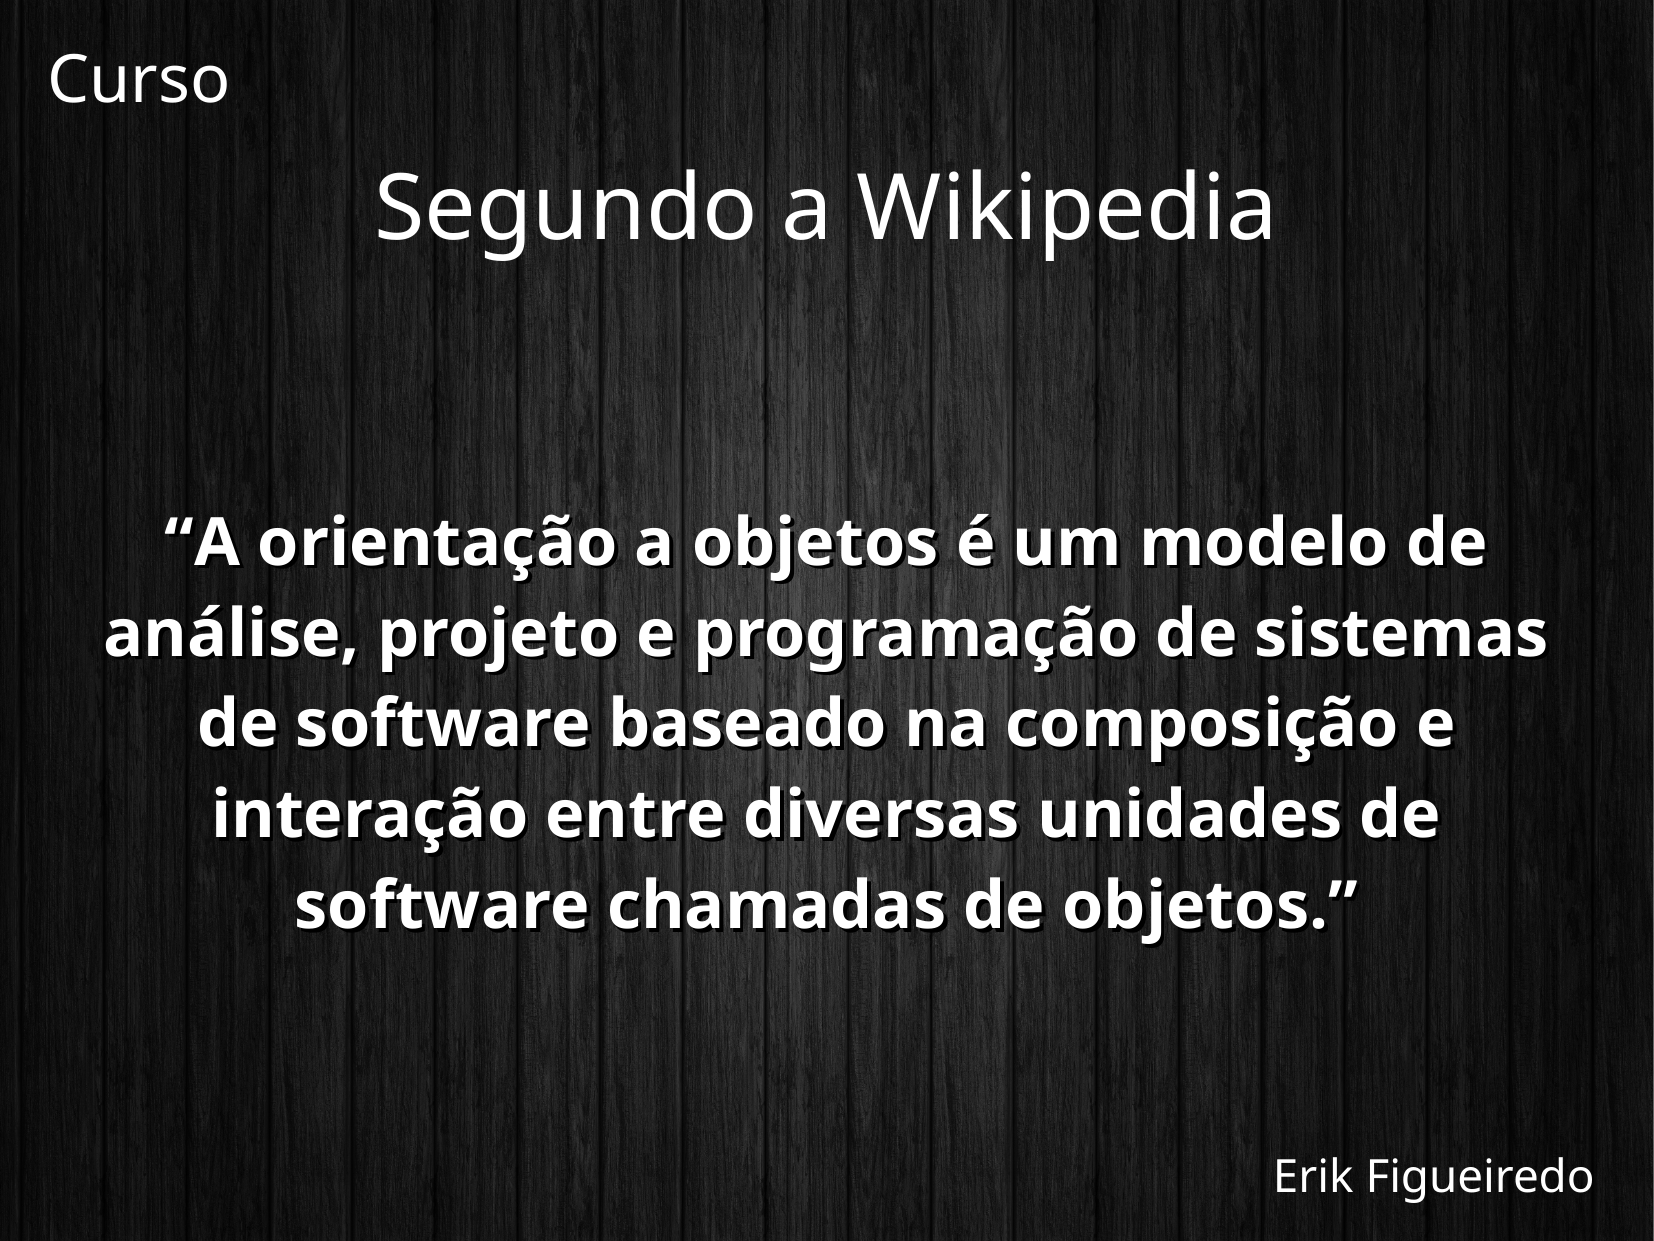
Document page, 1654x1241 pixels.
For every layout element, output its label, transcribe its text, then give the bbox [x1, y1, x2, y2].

text_box Erik Figueiredo [768, 1133, 1595, 1217]
list “A orientação a objetos é um modelo de análise, projeto e programação de sistemas de software baseado na composição e interação entre diversas unidades de software chamadas de objetos.” [82, 311, 1571, 1131]
title Segundo a Wikipedia [82, 129, 1571, 278]
text_box Curso [47, 35, 1087, 119]
picture [0, 0, 1654, 1241]
